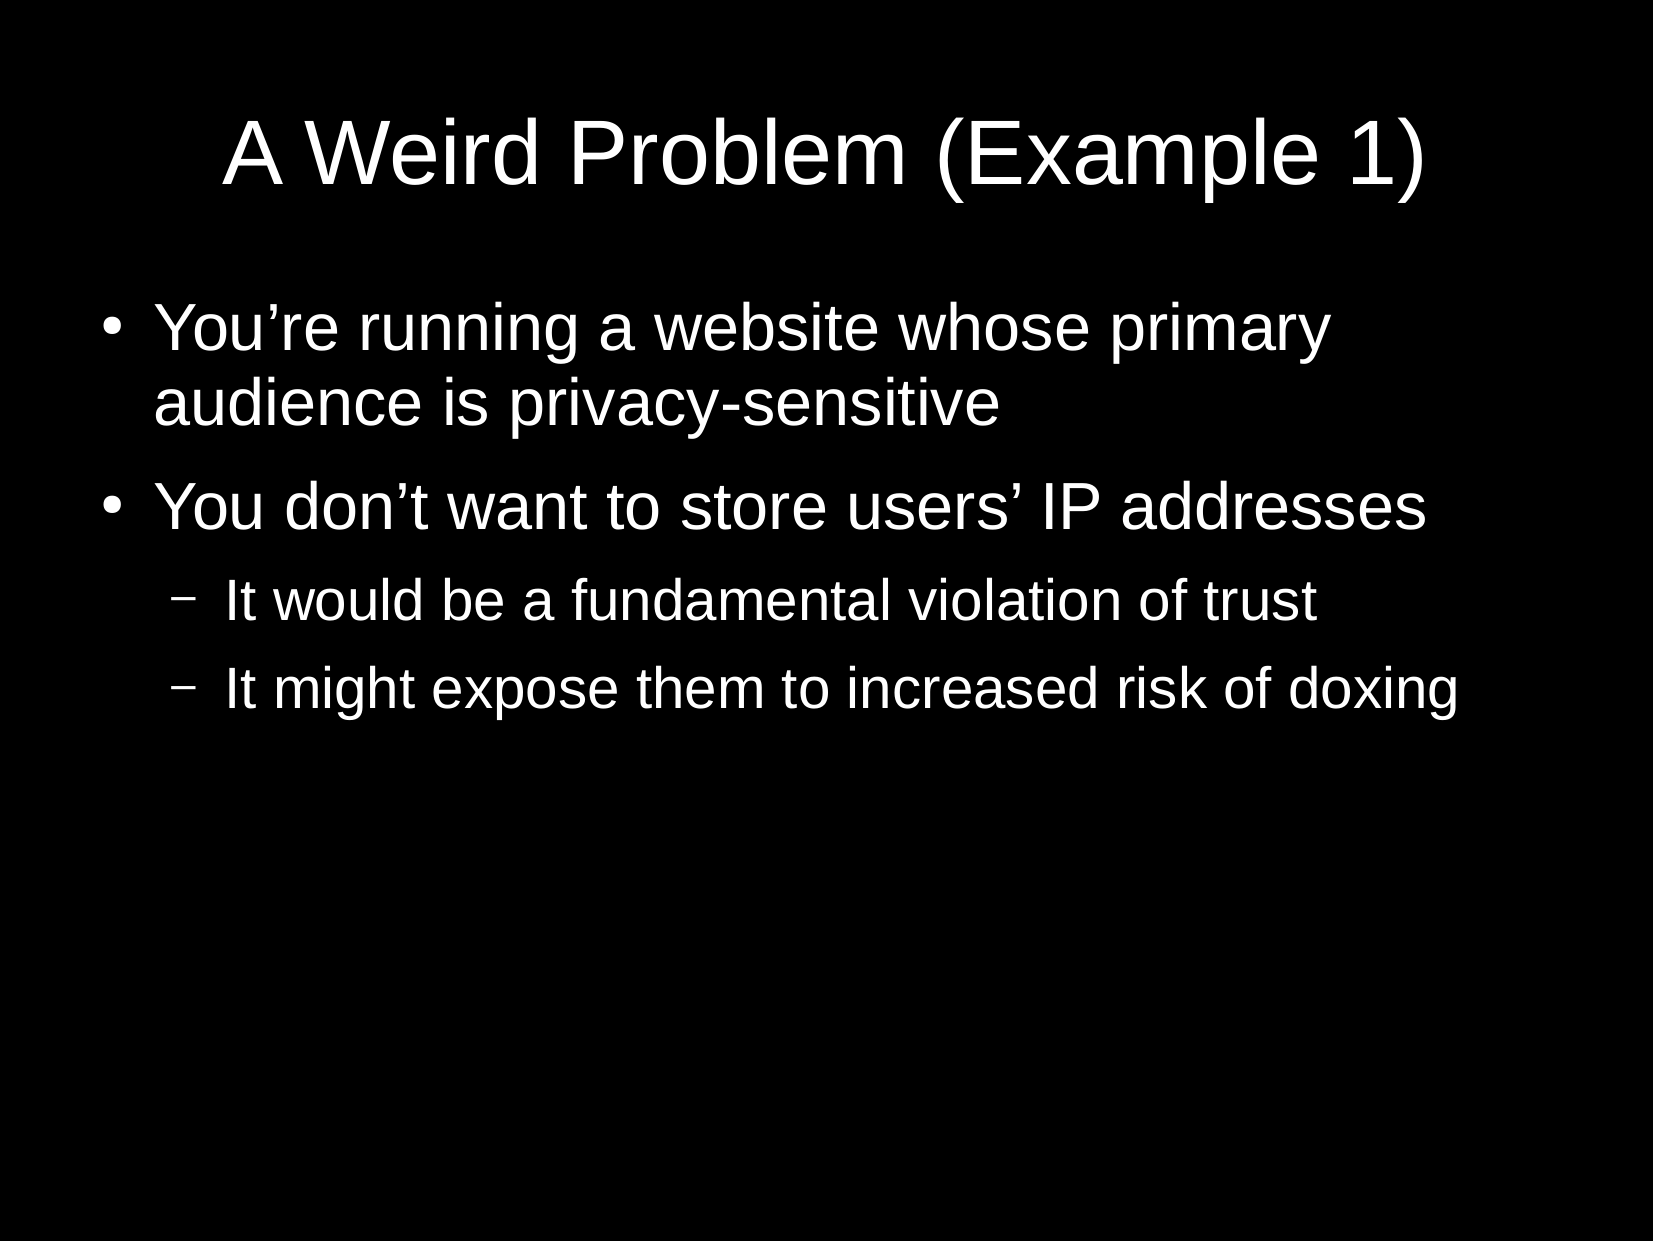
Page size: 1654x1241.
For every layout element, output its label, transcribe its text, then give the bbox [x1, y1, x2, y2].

title A Weird Problem (Example 1) [82, 49, 1571, 257]
list You’re running a website whose primary audience is privacy-sensitive You don’t want to store users’ IP addresses It would be a fundamental violation of trust It might expose them to increased risk of doxing [82, 290, 1571, 1010]
